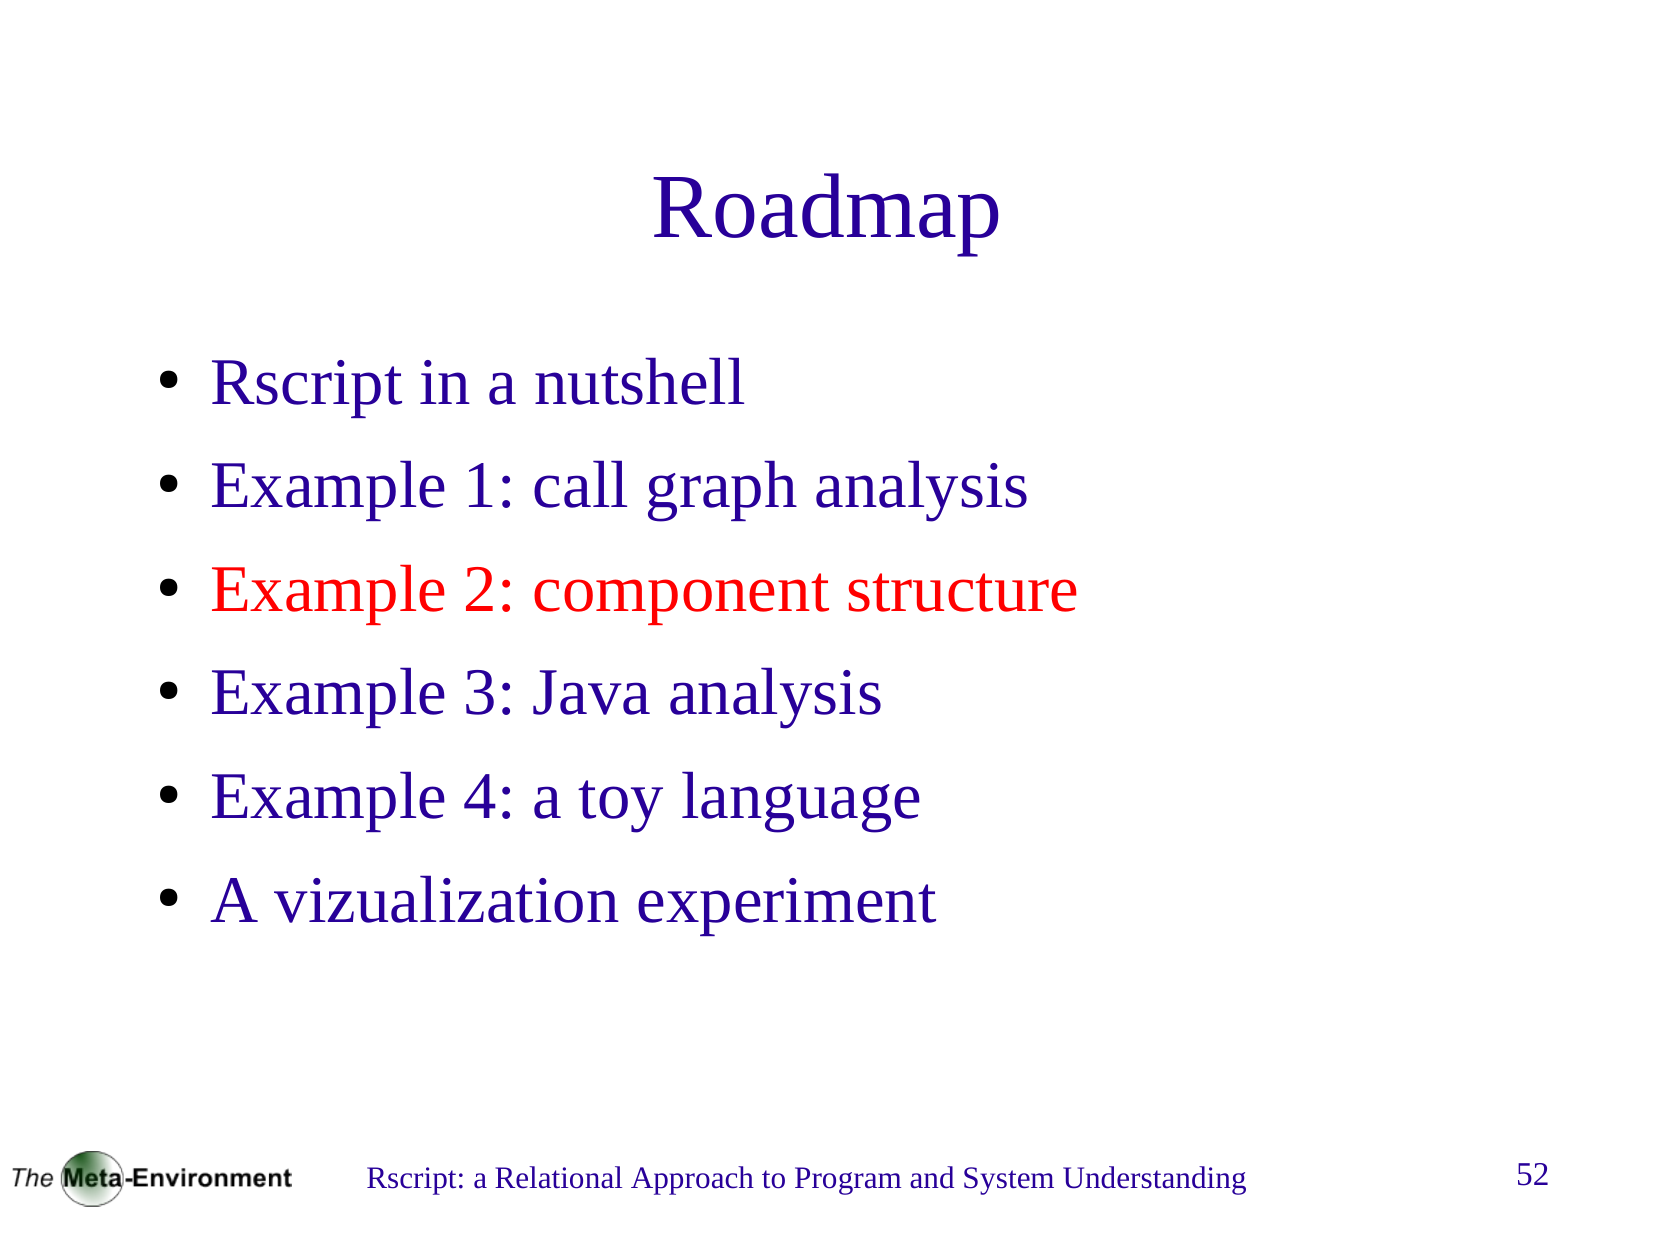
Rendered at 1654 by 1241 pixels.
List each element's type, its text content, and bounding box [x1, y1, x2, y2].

title Roadmap [121, 96, 1534, 317]
picture [12, 1151, 292, 1207]
list Rscript in a nutshell Example 1: call graph analysis Example 2: component structure Example 3: Java analysis Example 4: a toy language A vizualization experiment [121, 344, 1534, 1127]
